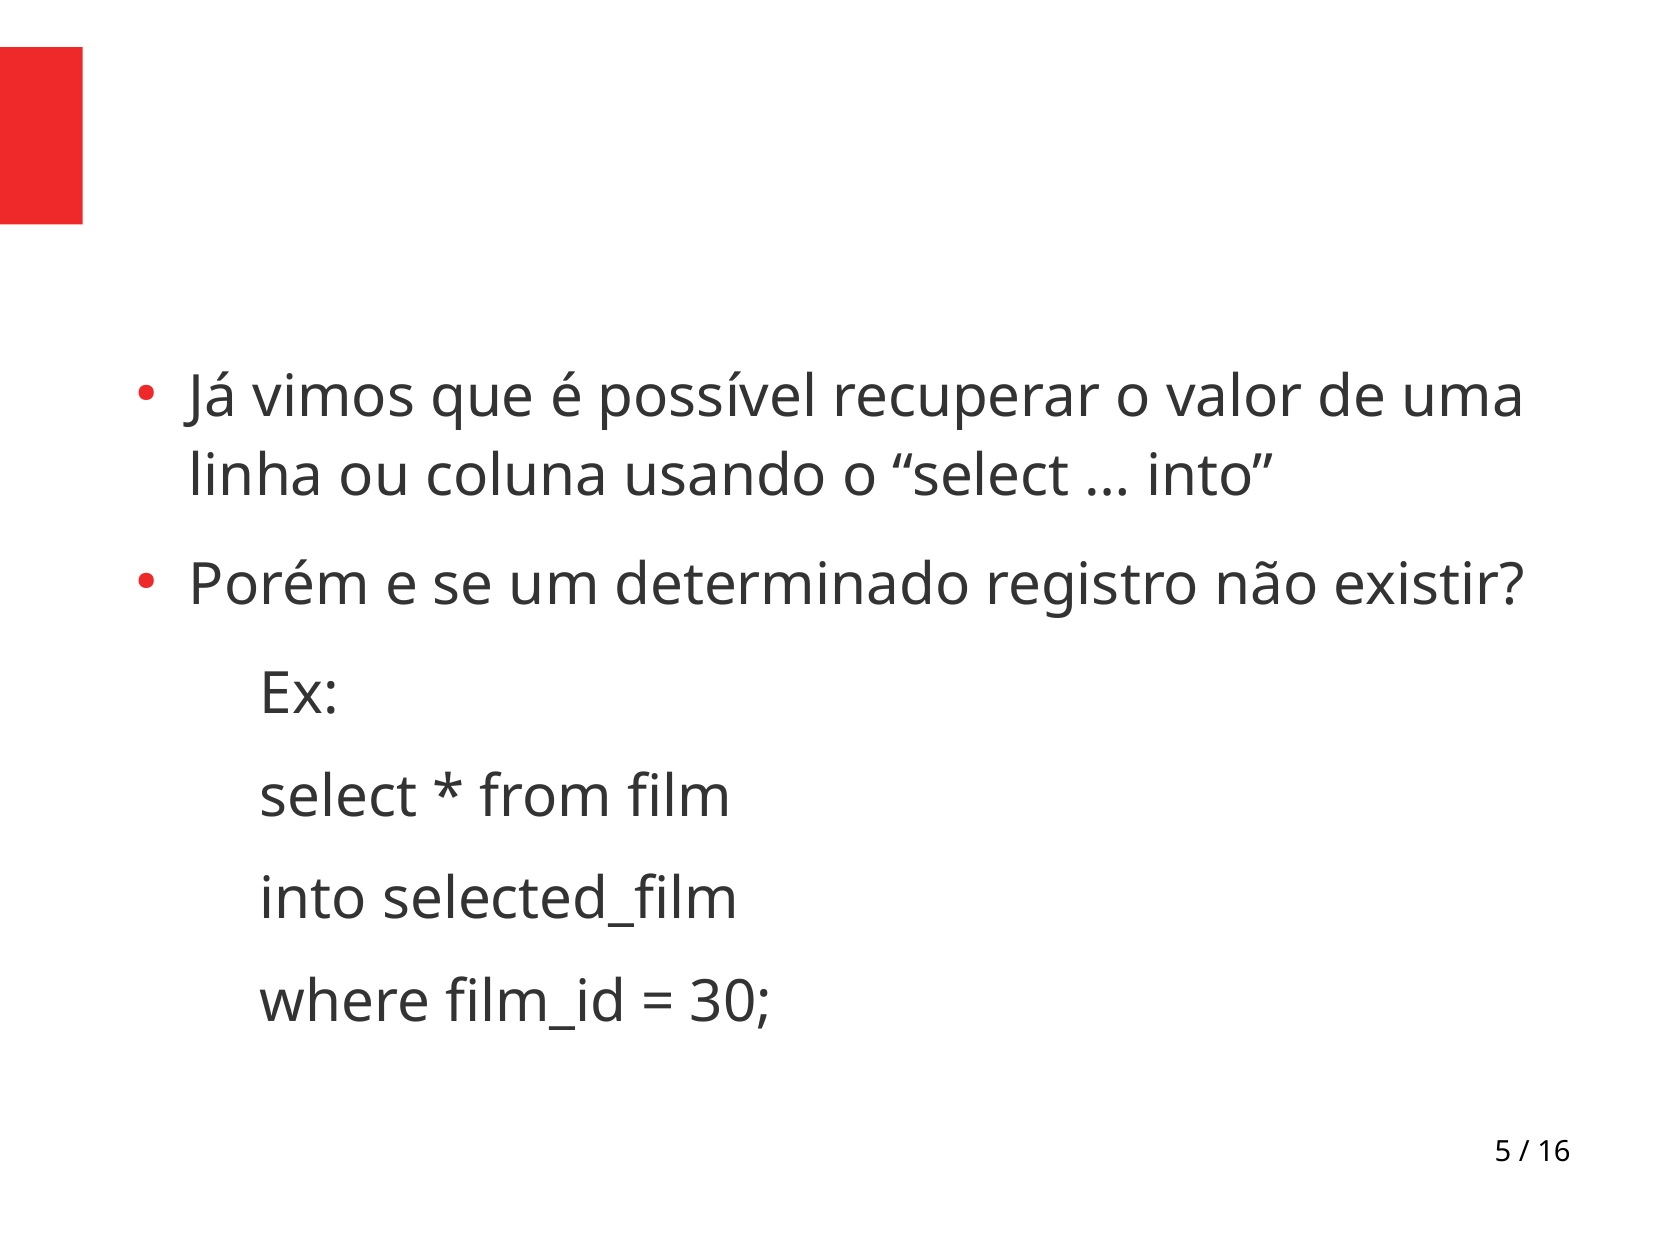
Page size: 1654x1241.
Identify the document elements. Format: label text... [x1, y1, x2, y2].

list Já vimos que é possível recuperar o valor de uma linha ou coluna usando o “select … into” Porém e se um determinado registro não existir? Ex: select * from film into selected_film where film_id = 30; [118, 354, 1536, 1074]
